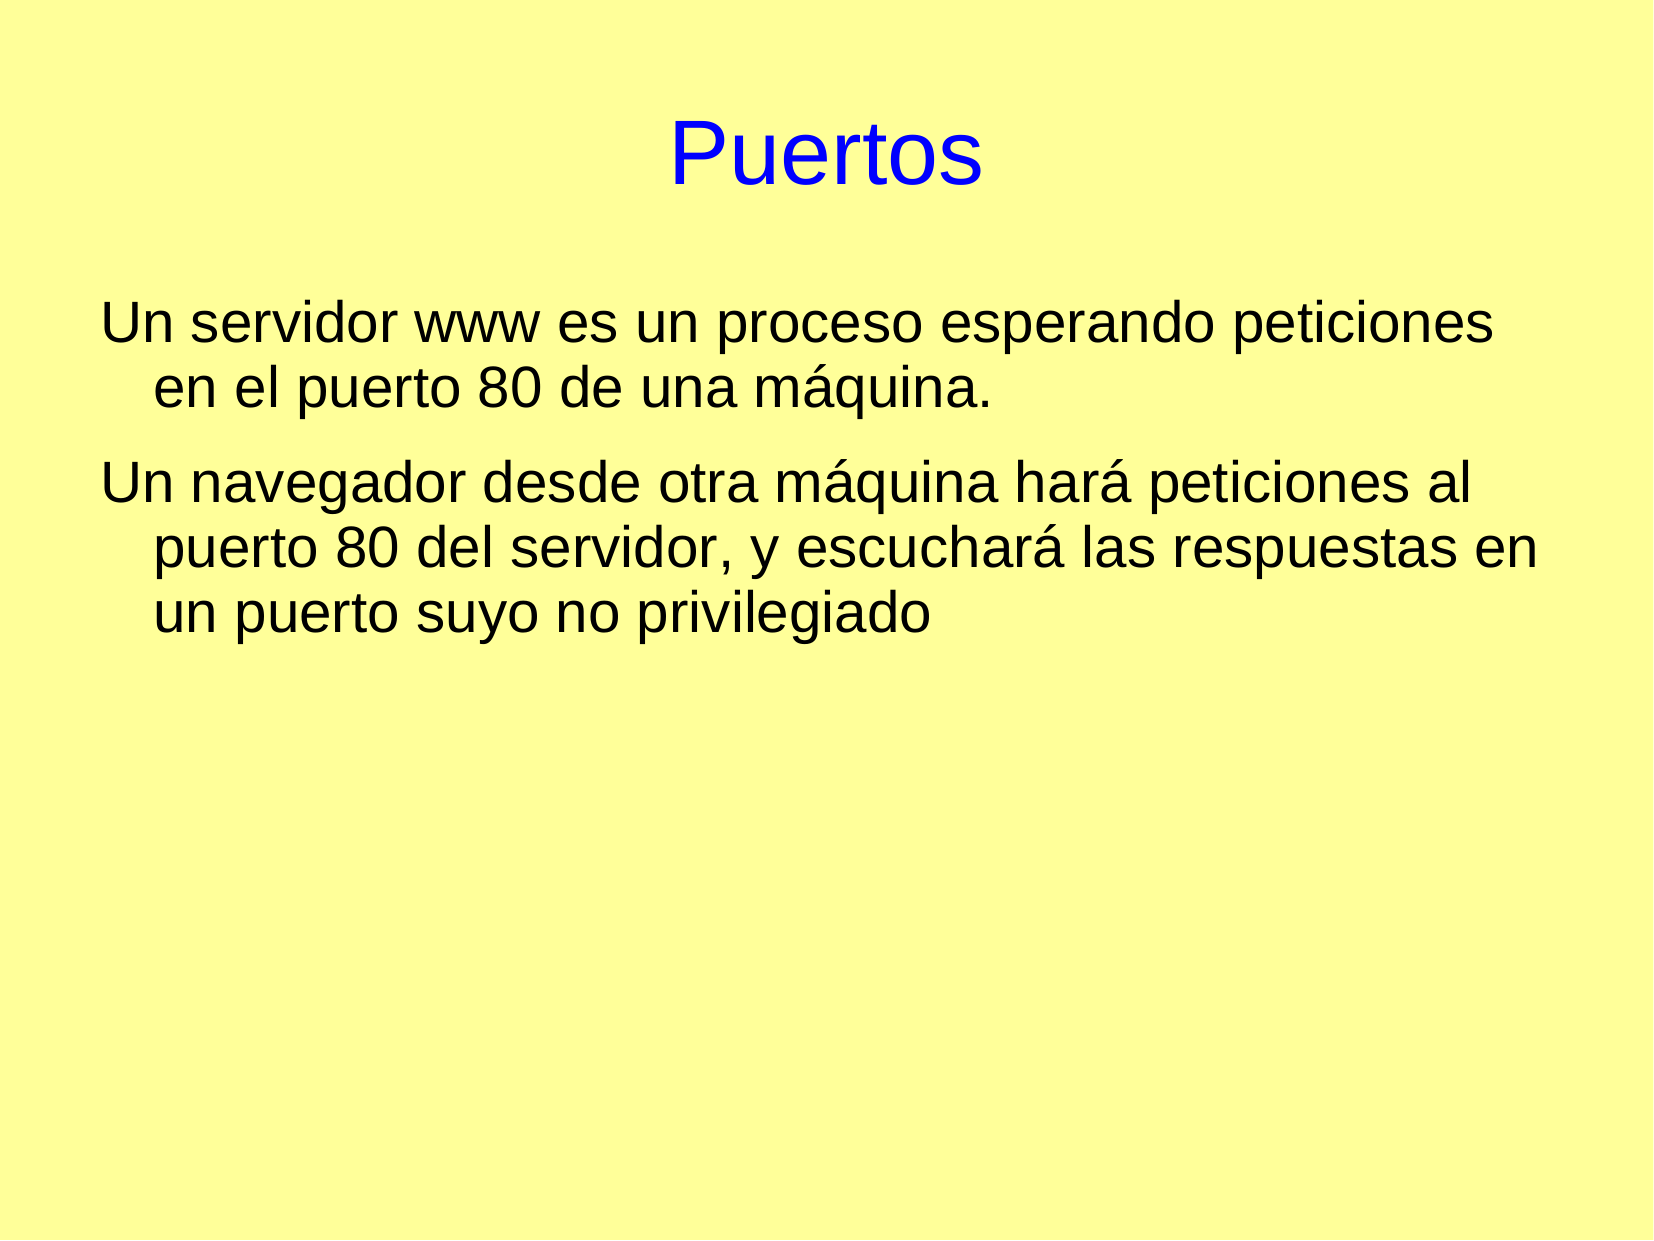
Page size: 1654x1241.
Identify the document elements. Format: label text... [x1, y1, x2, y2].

list Un servidor www es un proceso esperando peticiones en el puerto 80 de una máquina. Un navegador desde otra máquina hará peticiones al puerto 80 del servidor, y escuchará las respuestas en un puerto suyo no privilegiado [82, 290, 1571, 1109]
title Puertos [82, 49, 1571, 257]
